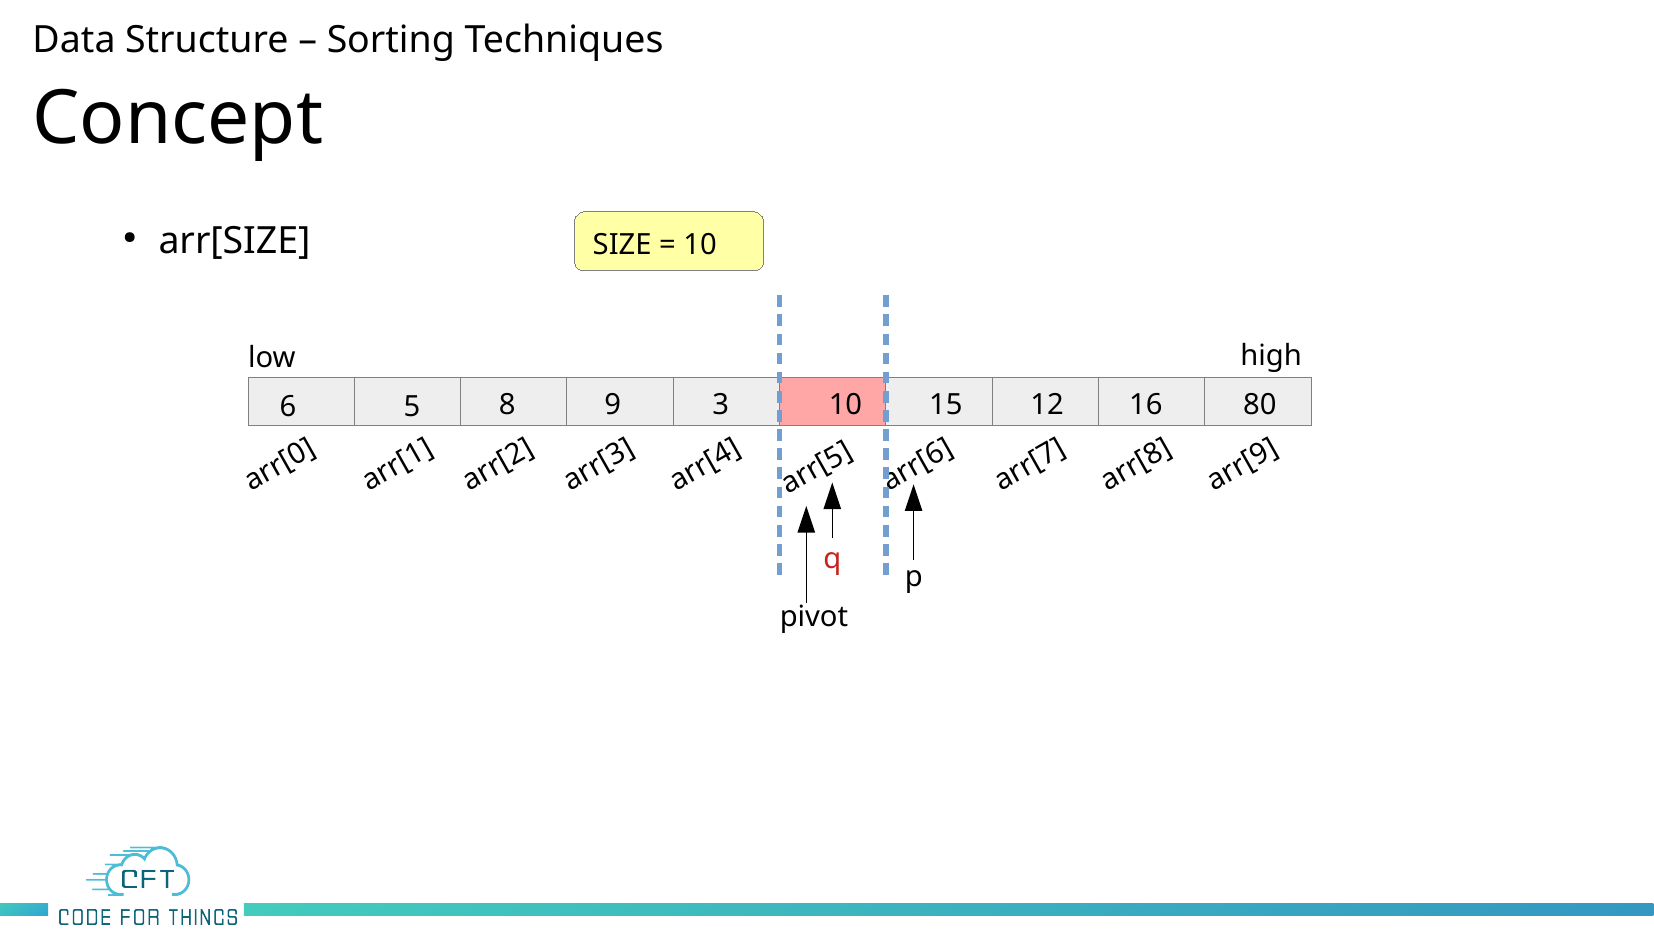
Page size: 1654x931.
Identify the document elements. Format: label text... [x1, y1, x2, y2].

text_box p [889, 547, 939, 615]
text_box SIZE = 10 [577, 215, 758, 265]
picture [59, 846, 237, 925]
text_box [1083, 377, 1114, 426]
text_box 6 [264, 378, 313, 428]
text_box arr[3] [537, 413, 680, 517]
text_box arr[0] [218, 401, 360, 517]
text_box q [808, 529, 857, 579]
text_box [982, 377, 1015, 426]
text_box arr[SIZE] [108, 205, 353, 272]
text_box arr[4] [647, 411, 786, 517]
text_box 12 [1015, 376, 1083, 426]
text_box 3 [690, 376, 762, 426]
text_box arr[1] [336, 401, 473, 517]
text_box [657, 377, 690, 426]
text_box [313, 377, 388, 426]
text_box arr[7] [971, 404, 1111, 517]
text_box 5 [388, 377, 438, 428]
text_box [574, 211, 764, 271]
text_box pivot [764, 588, 869, 674]
text_box 80 [1228, 377, 1296, 426]
text_box arr[6] [863, 424, 999, 515]
title Data Structure – Sorting Techniques Concept [32, 12, 1184, 166]
text_box [881, 377, 914, 426]
text_box [1296, 377, 1312, 426]
text_box 16 [1114, 376, 1182, 426]
text_box arr[9] [1181, 405, 1323, 517]
text_box low [233, 328, 337, 378]
text_box [762, 377, 814, 426]
text_box [438, 377, 484, 426]
text_box [551, 377, 589, 426]
text_box arr[2] [437, 404, 574, 517]
text_box 15 [914, 376, 982, 426]
text_box [1182, 377, 1228, 426]
text_box 8 [484, 376, 551, 426]
text_box arr[5] [756, 426, 898, 520]
text_box high [1225, 327, 1329, 377]
text_box arr[8] [1079, 401, 1213, 517]
text_box 10 [814, 376, 881, 426]
text_box [248, 378, 264, 426]
text_box 9 [589, 376, 657, 426]
